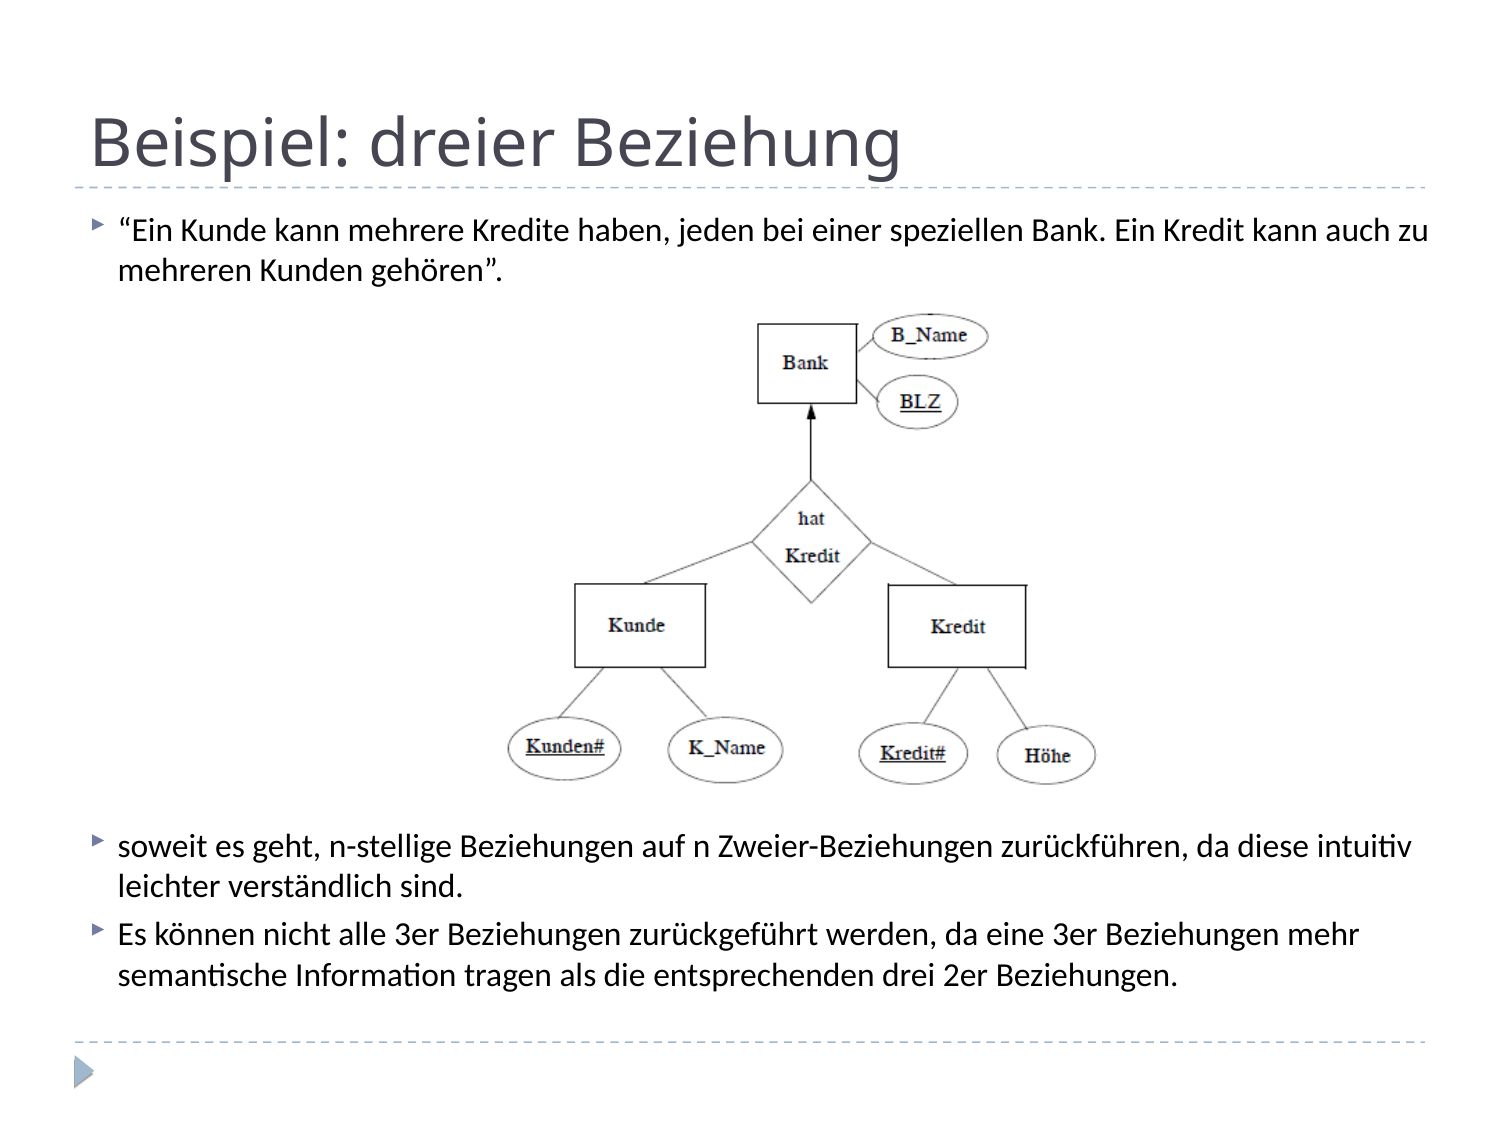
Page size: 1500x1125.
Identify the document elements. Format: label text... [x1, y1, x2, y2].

list “Ein Kunde kann mehrere Kredite haben, jeden bei einer speziellen Bank. Ein Kredit kann auch zu mehreren Kunden gehören”. soweit es geht, n-stellige Beziehungen auf n Zweier-Beziehungen zurückführen, da diese intuitiv leichter verständlich sind. Es können nicht alle 3er Beziehungen zurückgeführt werden, da eine 3er Beziehungen mehr semantische Information tragen als die entsprechenden drei 2er Beziehungen. [75, 200, 1464, 1010]
title Beispiel: dreier Beziehung [75, 24, 1425, 188]
picture [476, 293, 1143, 796]
